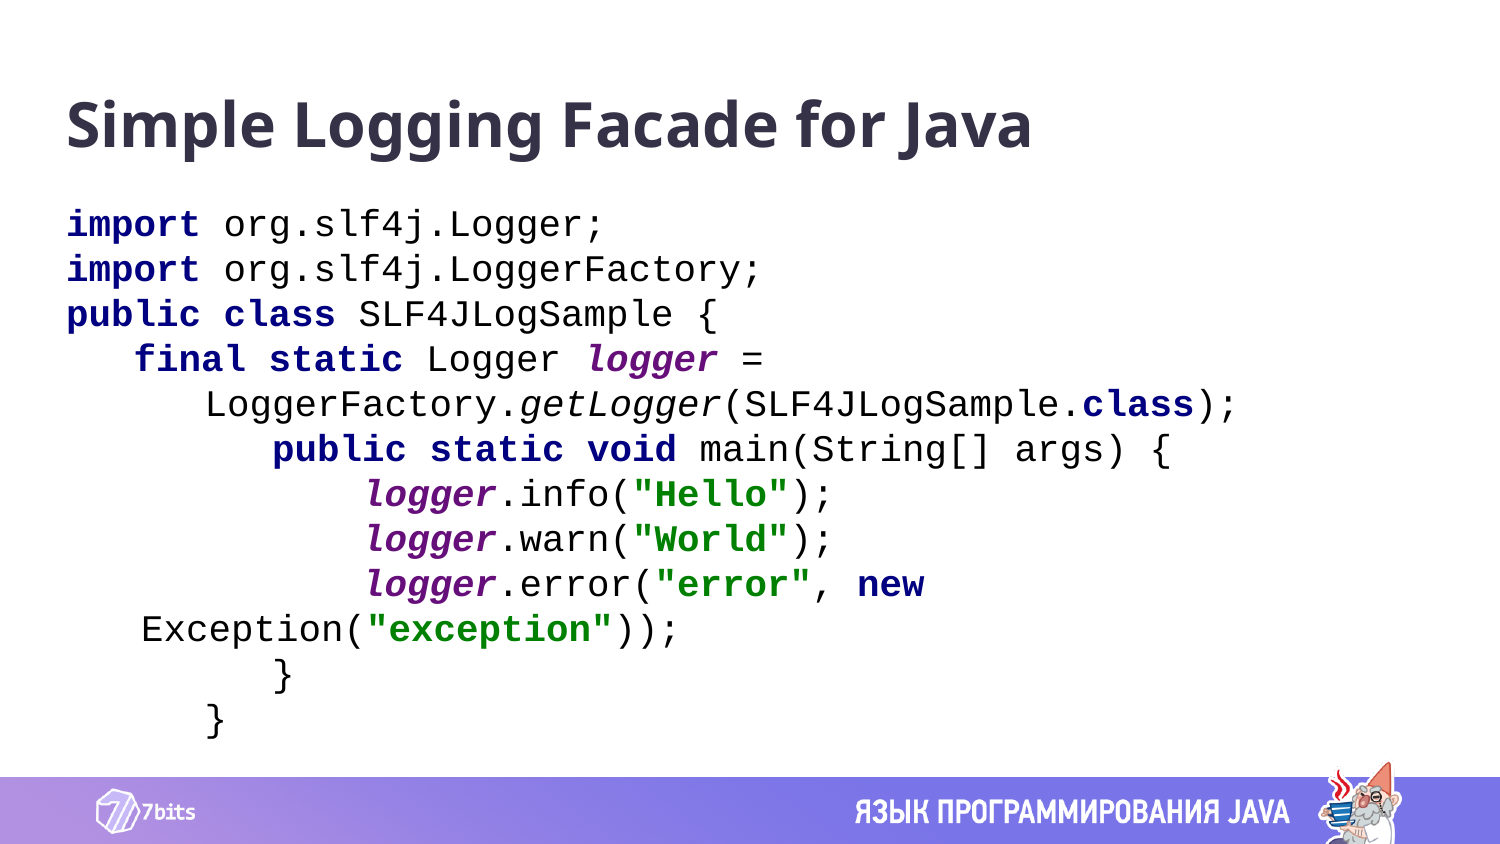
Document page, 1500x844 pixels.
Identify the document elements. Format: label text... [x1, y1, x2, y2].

title Simple Logging Facade for Java [51, 69, 1449, 164]
picture [0, 717, 1500, 844]
list import org.slf4j.Logger; import org.slf4j.LoggerFactory; public class SLF4JLogSample { final static Logger logger = LoggerFactory.getLogger(SLF4JLogSample.class); public static void main(String[] args) { logger.info("Hello"); logger.warn("World"); logger.error("error", new Exception("exception")); } } [51, 184, 1449, 745]
